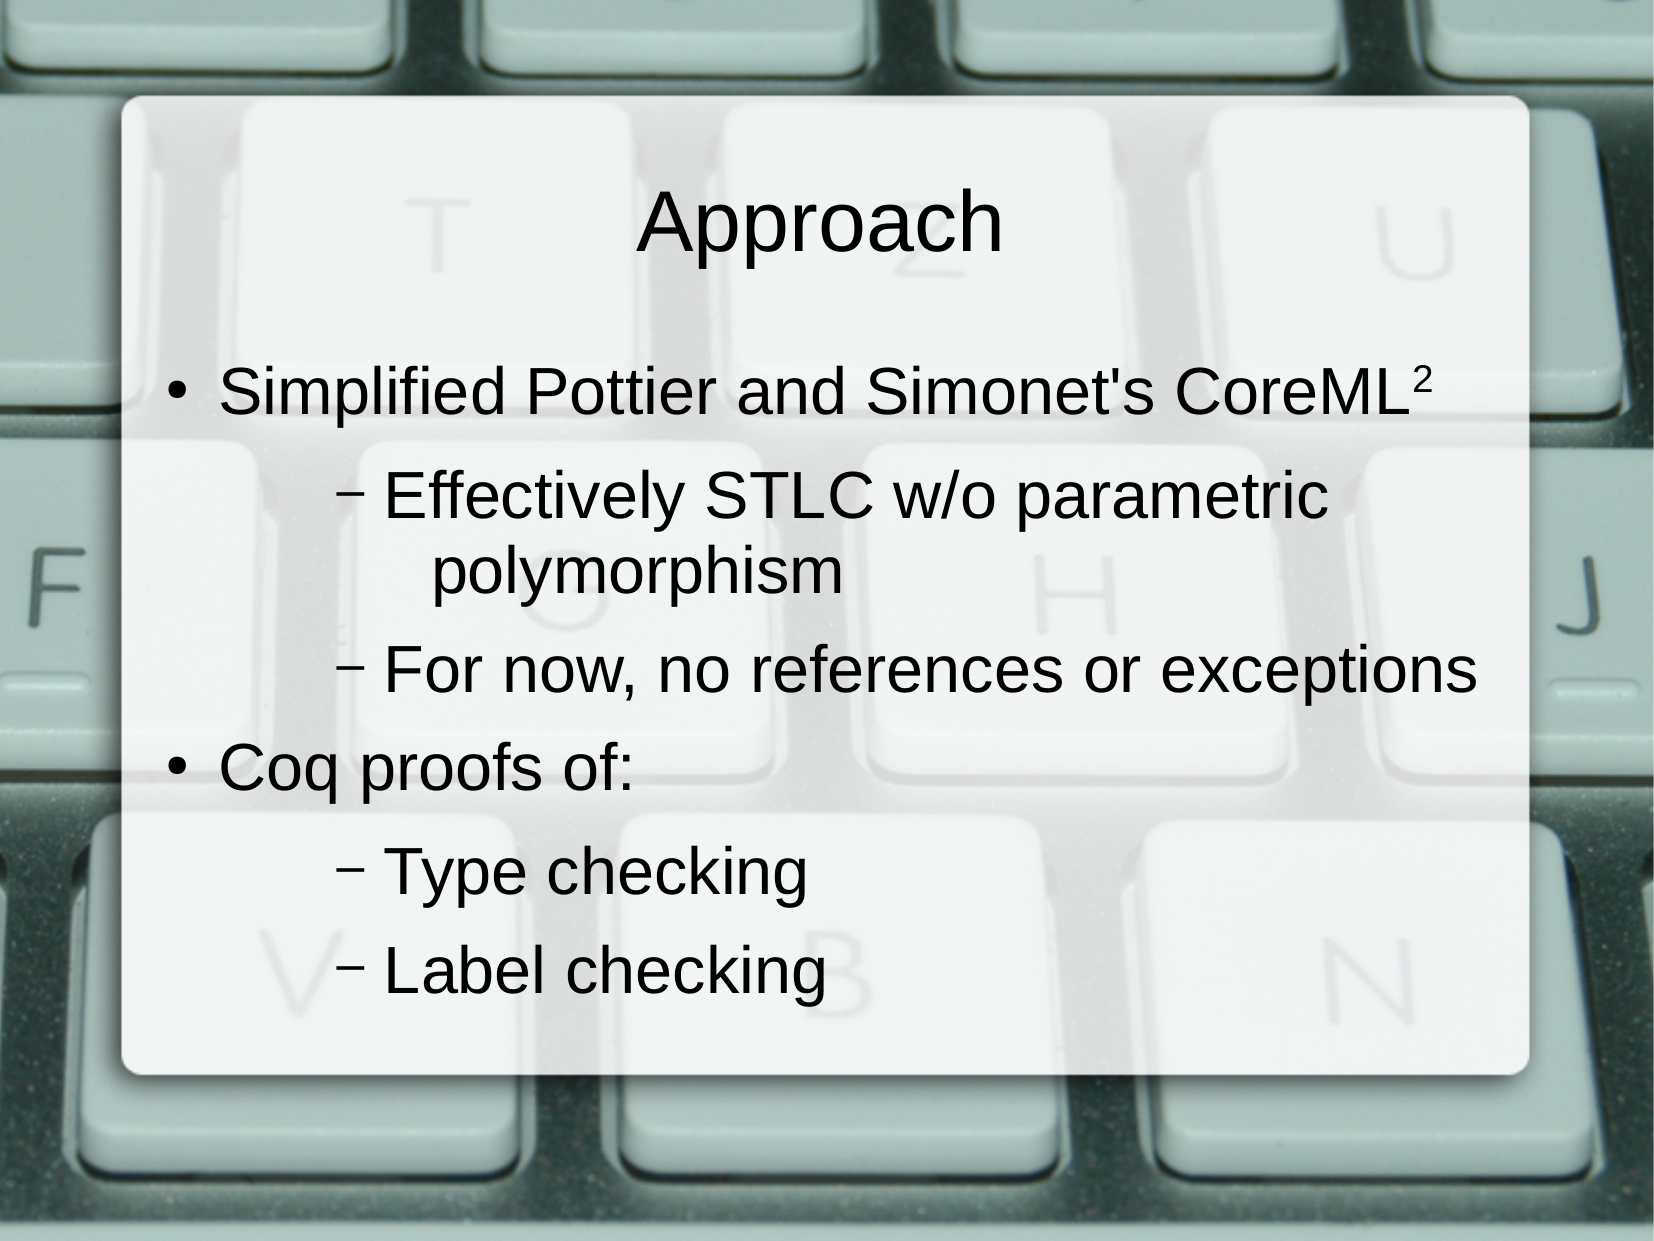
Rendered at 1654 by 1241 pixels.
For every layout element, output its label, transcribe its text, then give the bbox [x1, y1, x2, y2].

picture [0, 0, 1654, 1241]
list Simplified Pottier and Simonet's CoreML2 Effectively STLC w/o parametric polymorphism For now, no references or exceptions Coq proofs of: Type checking Label checking [147, 354, 1506, 1074]
title Approach [135, 117, 1506, 325]
